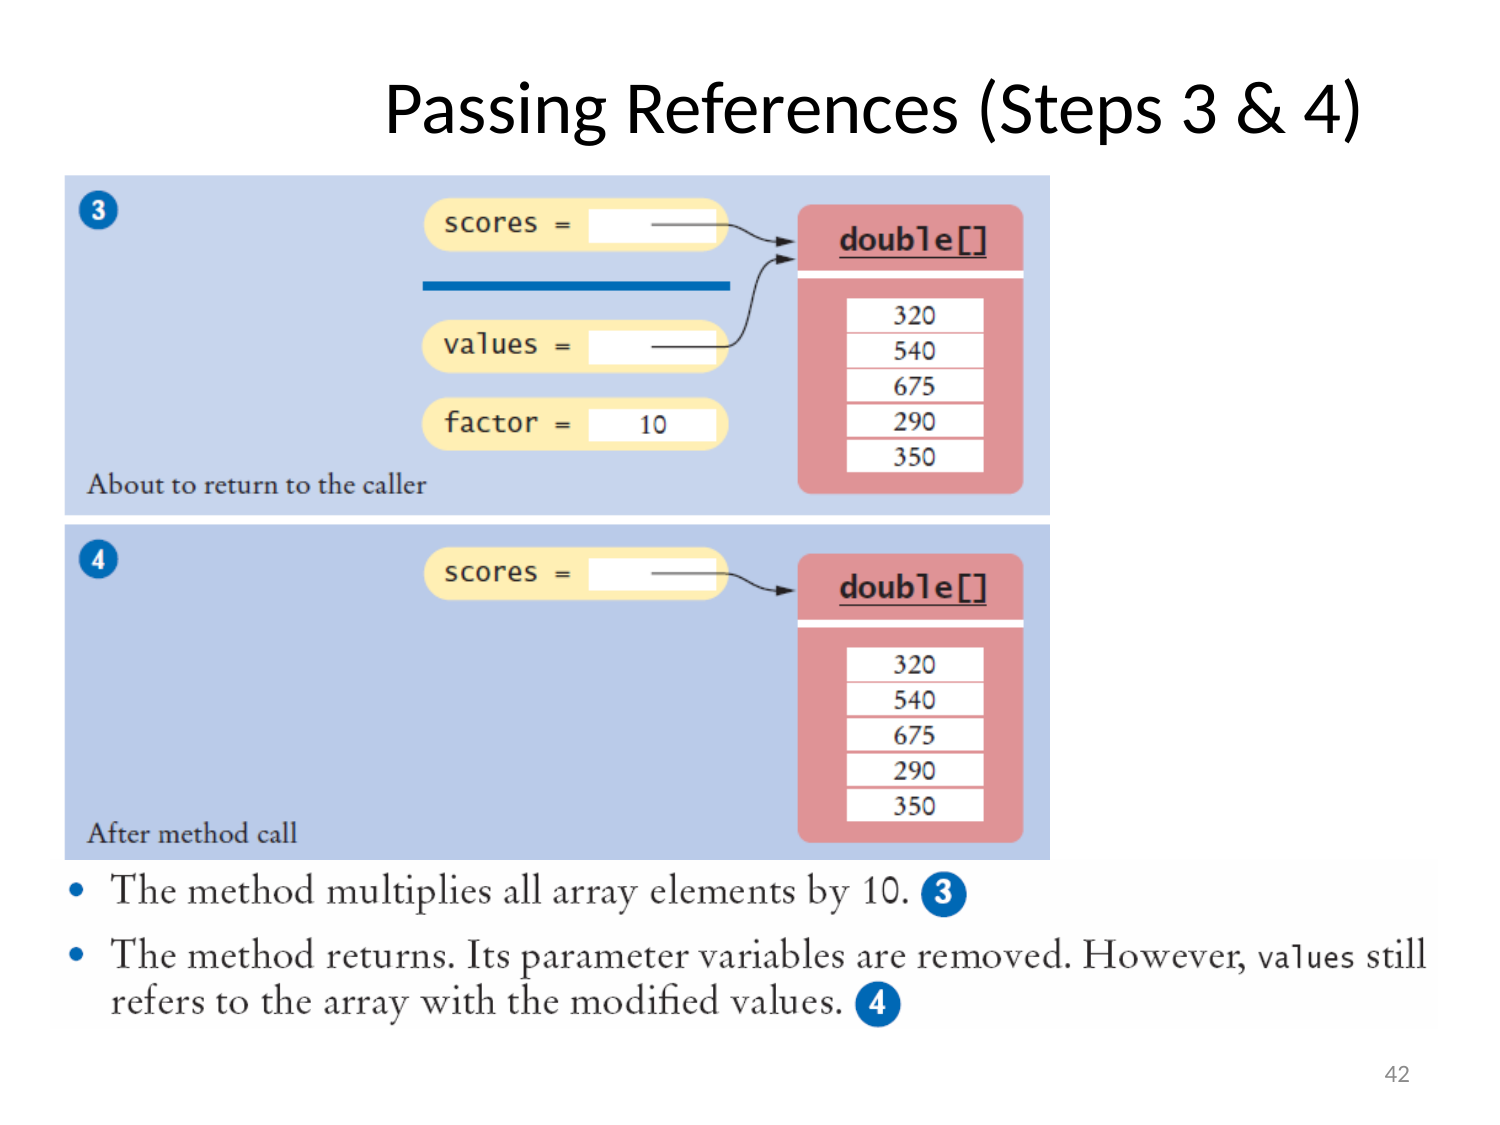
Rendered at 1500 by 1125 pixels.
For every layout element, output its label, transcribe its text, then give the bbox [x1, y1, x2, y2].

slide_number <number> [1074, 1042, 1425, 1103]
picture [50, 174, 1438, 1029]
title Passing References (Steps 3 & 4) [275, 45, 1475, 163]
